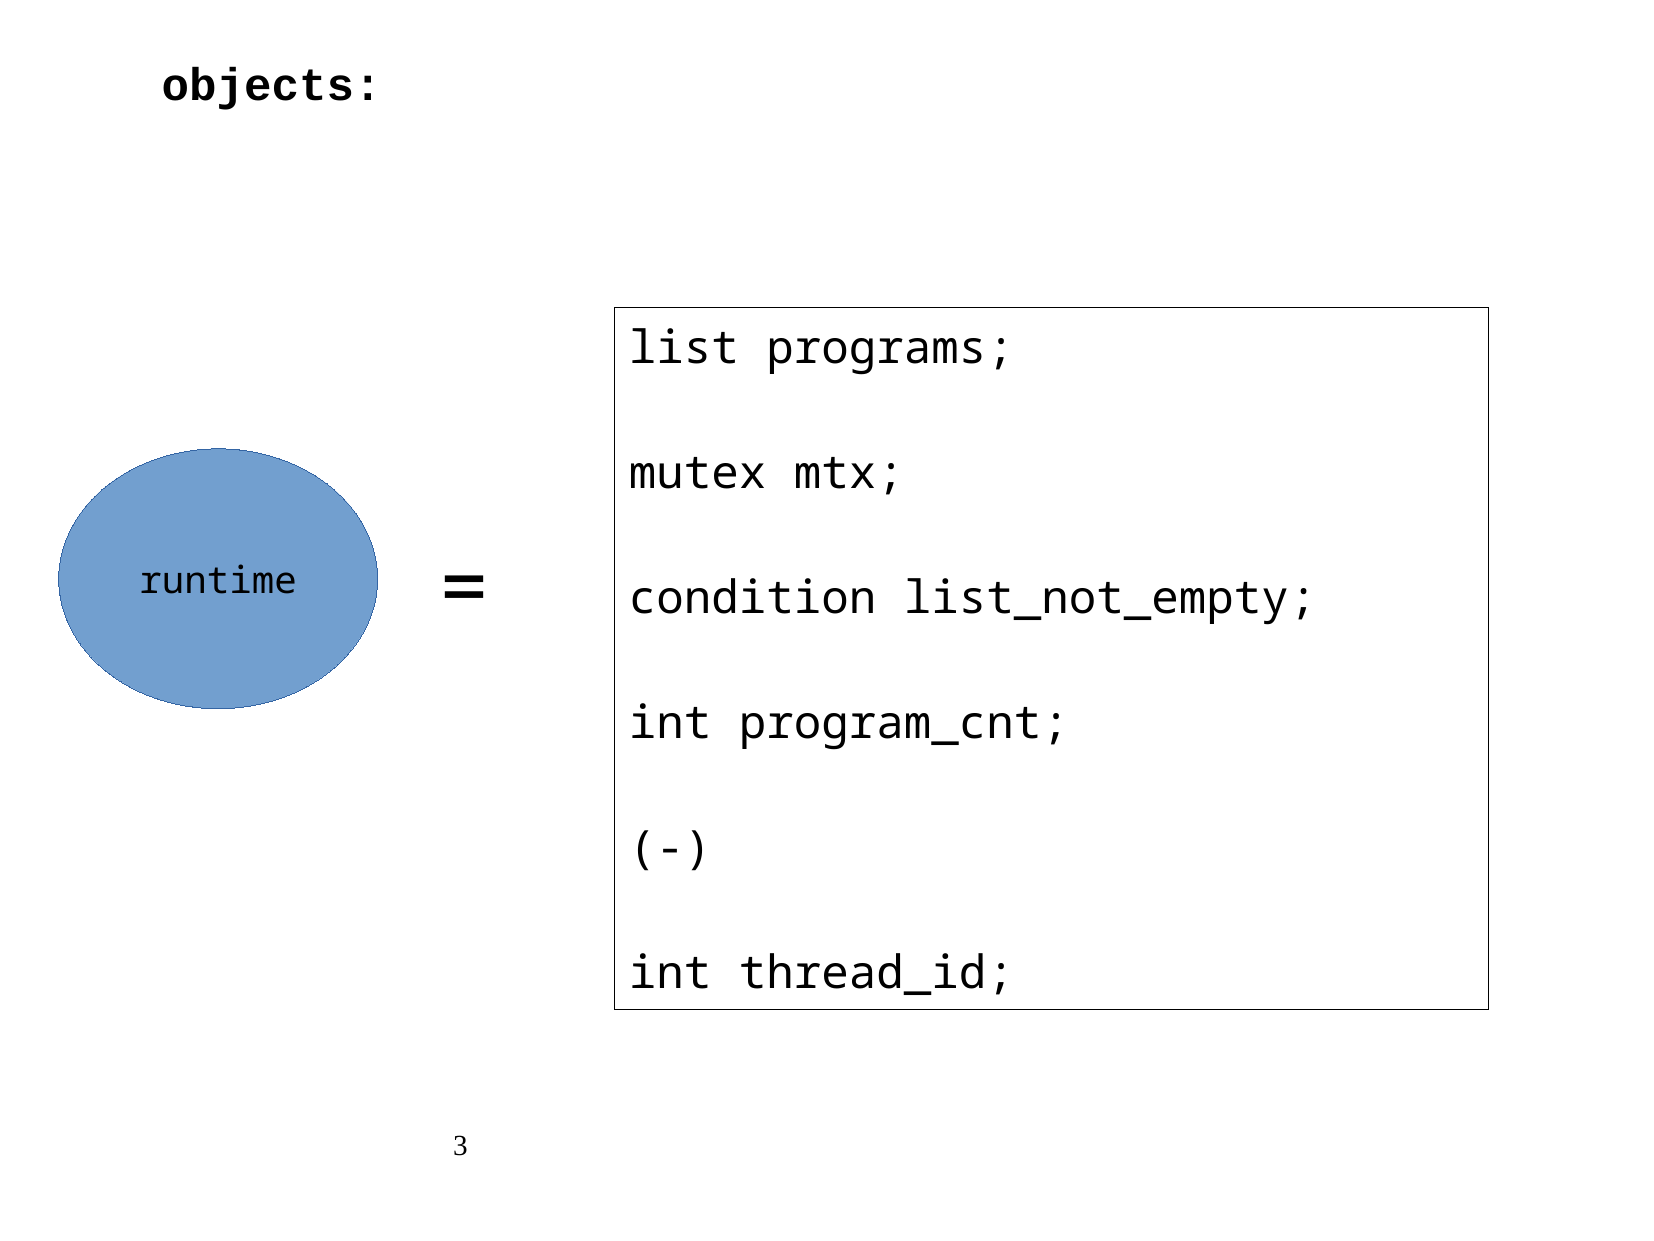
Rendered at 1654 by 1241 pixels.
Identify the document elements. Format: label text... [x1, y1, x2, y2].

text_box objects: [0, 47, 626, 130]
text_box = [424, 519, 520, 632]
text_box list programs; mutex mtx; condition list_not_empty; int program_cnt; (-) int thread_id; [614, 307, 1489, 910]
text_box runtime [58, 448, 378, 709]
